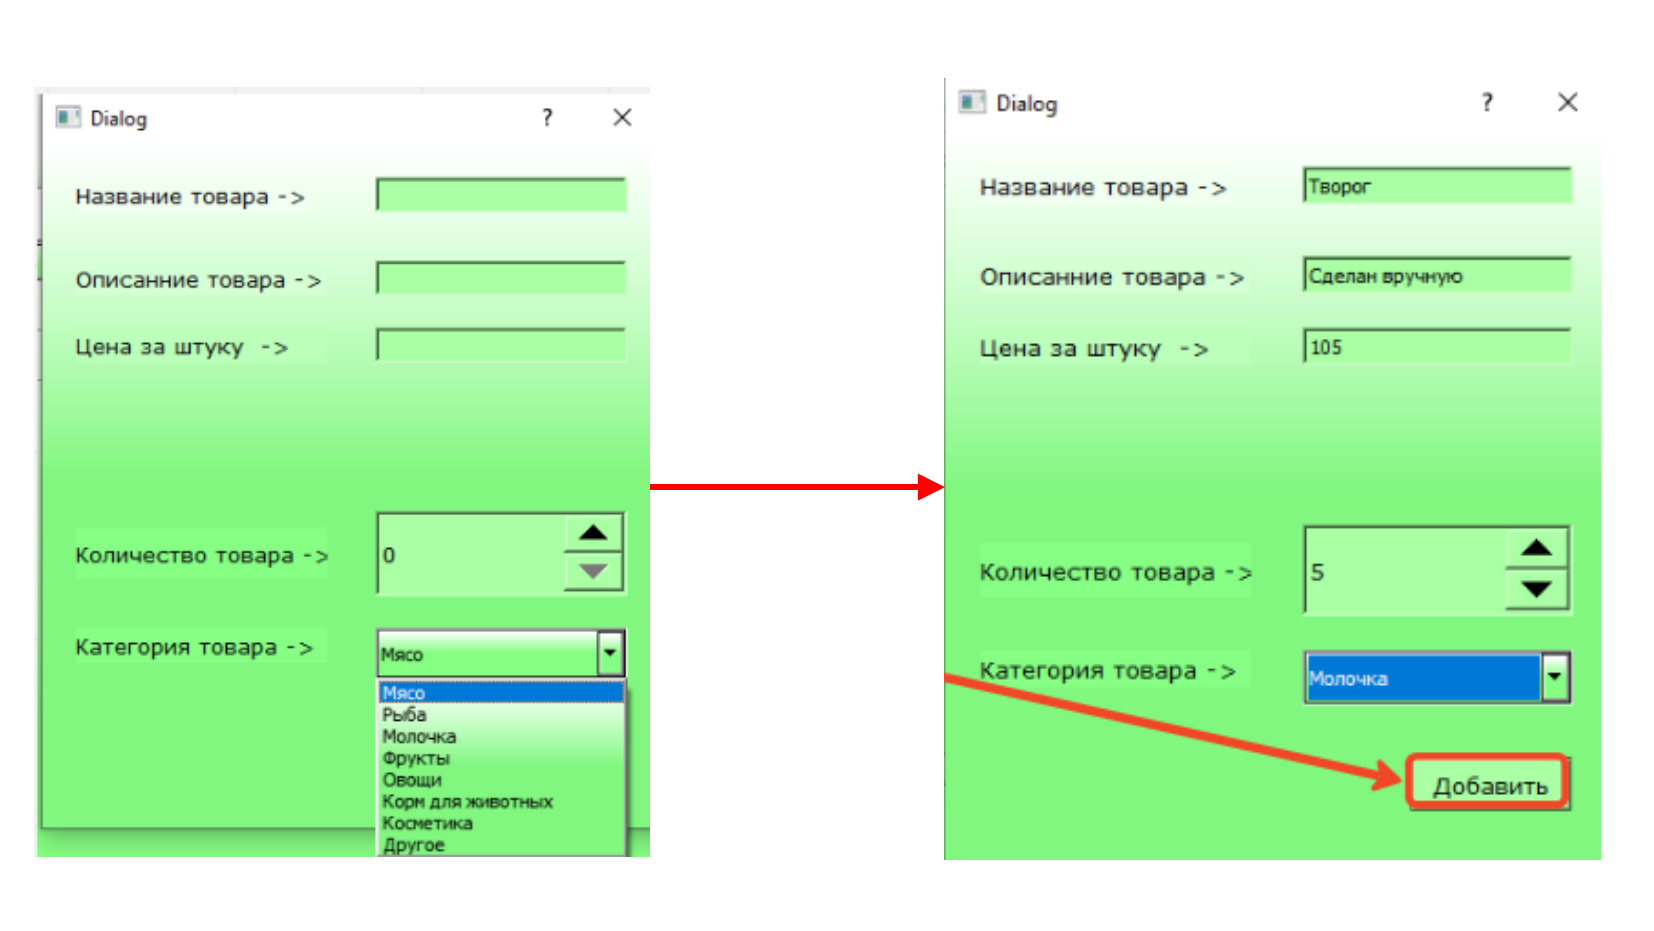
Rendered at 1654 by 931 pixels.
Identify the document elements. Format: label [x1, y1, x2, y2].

picture [944, 78, 1601, 860]
picture [34, 87, 650, 857]
